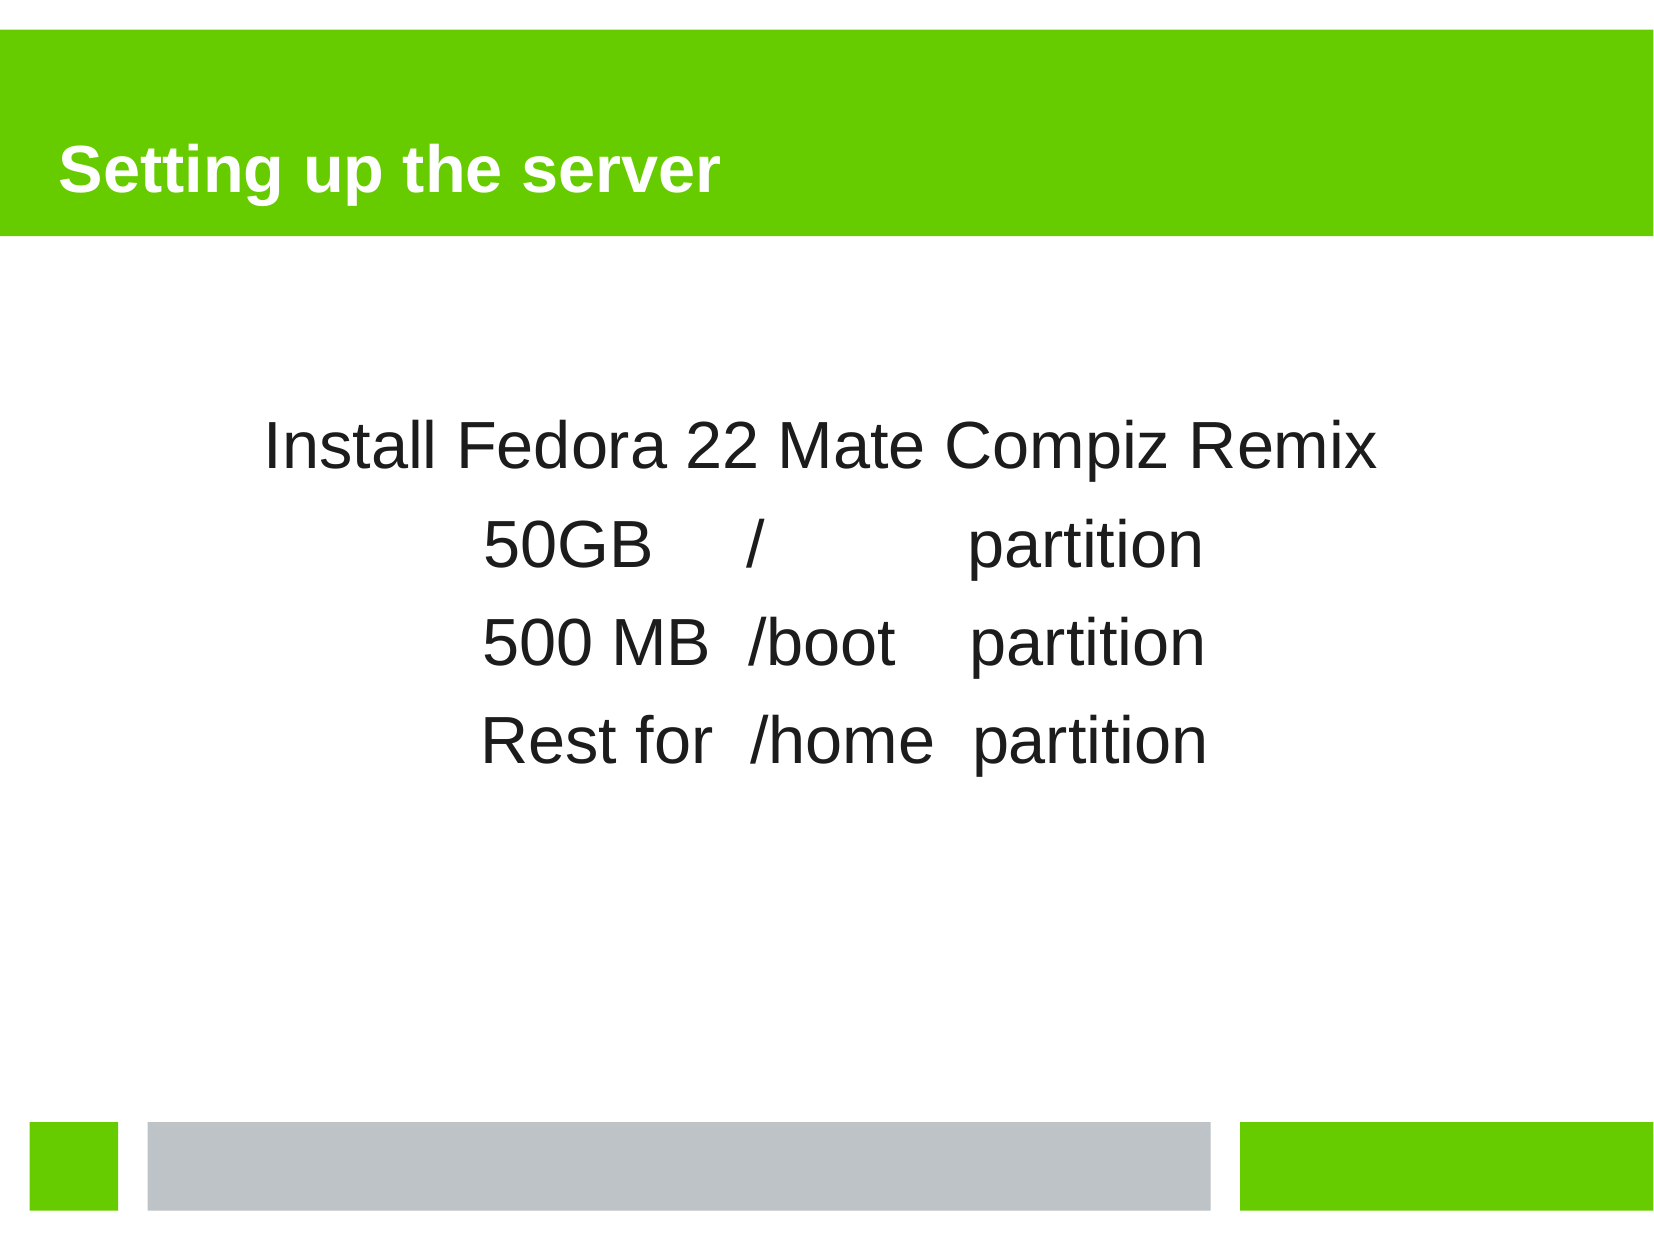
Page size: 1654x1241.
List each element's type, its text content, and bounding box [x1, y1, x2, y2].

title Setting up the server [59, 59, 1595, 207]
list Install Fedora 22 Mate Compiz Remix 50GB / partition 500 MB /boot partition Rest for /home partition [112, 408, 1531, 914]
